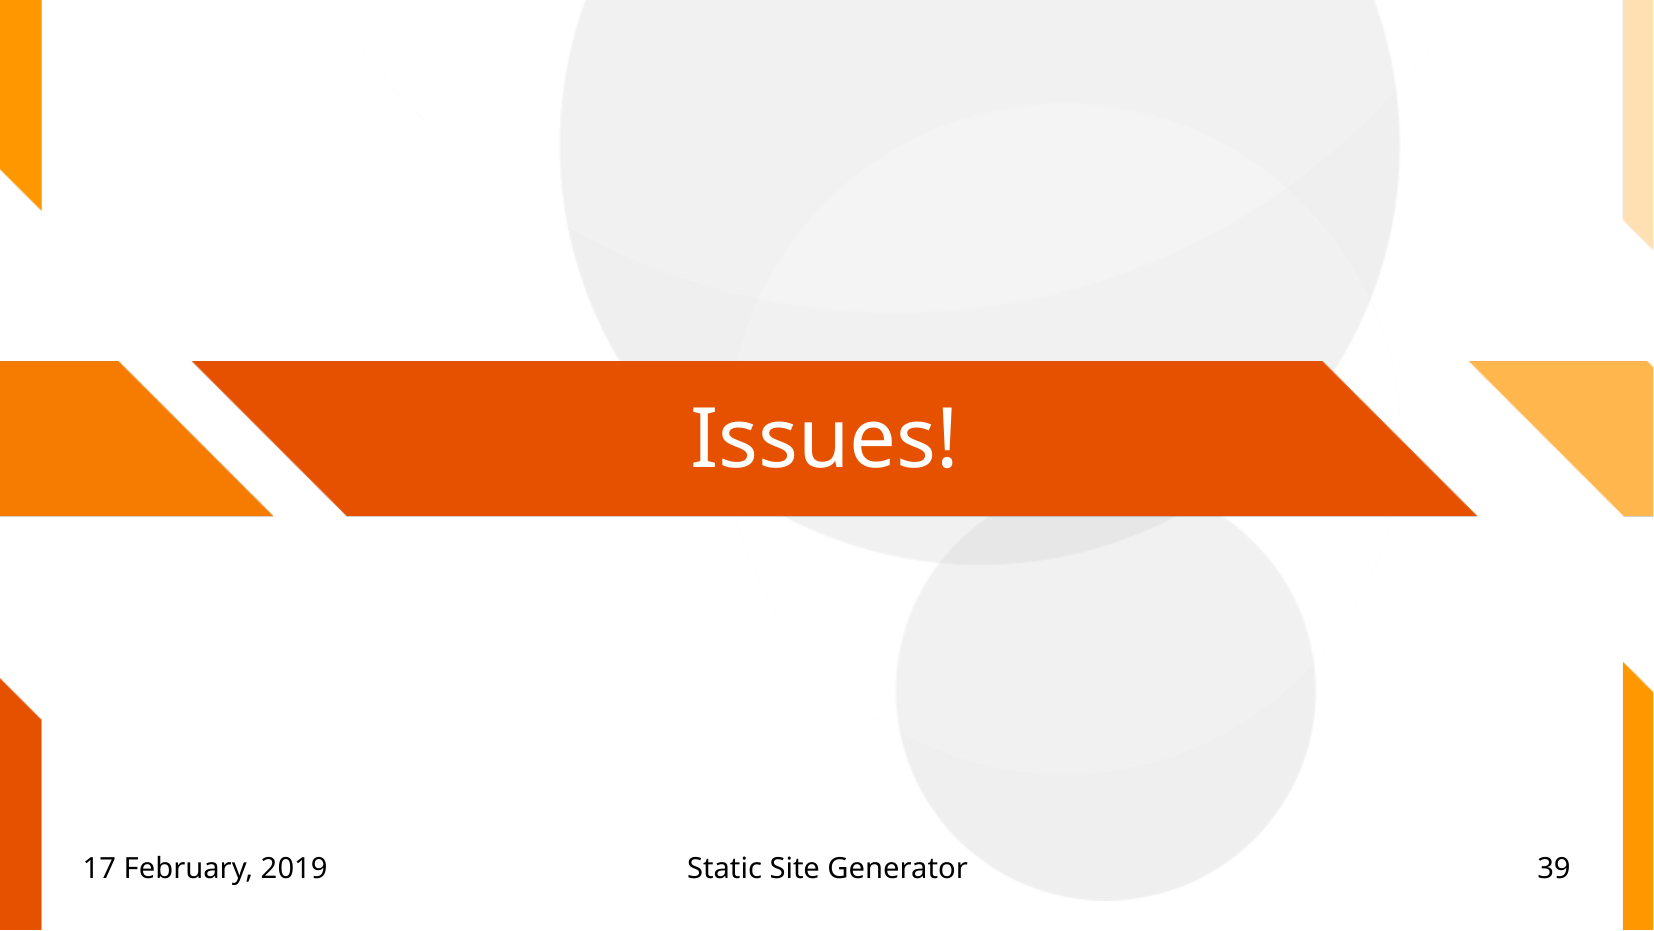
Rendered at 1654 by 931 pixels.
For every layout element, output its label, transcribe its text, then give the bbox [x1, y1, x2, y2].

picture [0, 0, 1654, 930]
title Issues! [82, 360, 1568, 511]
